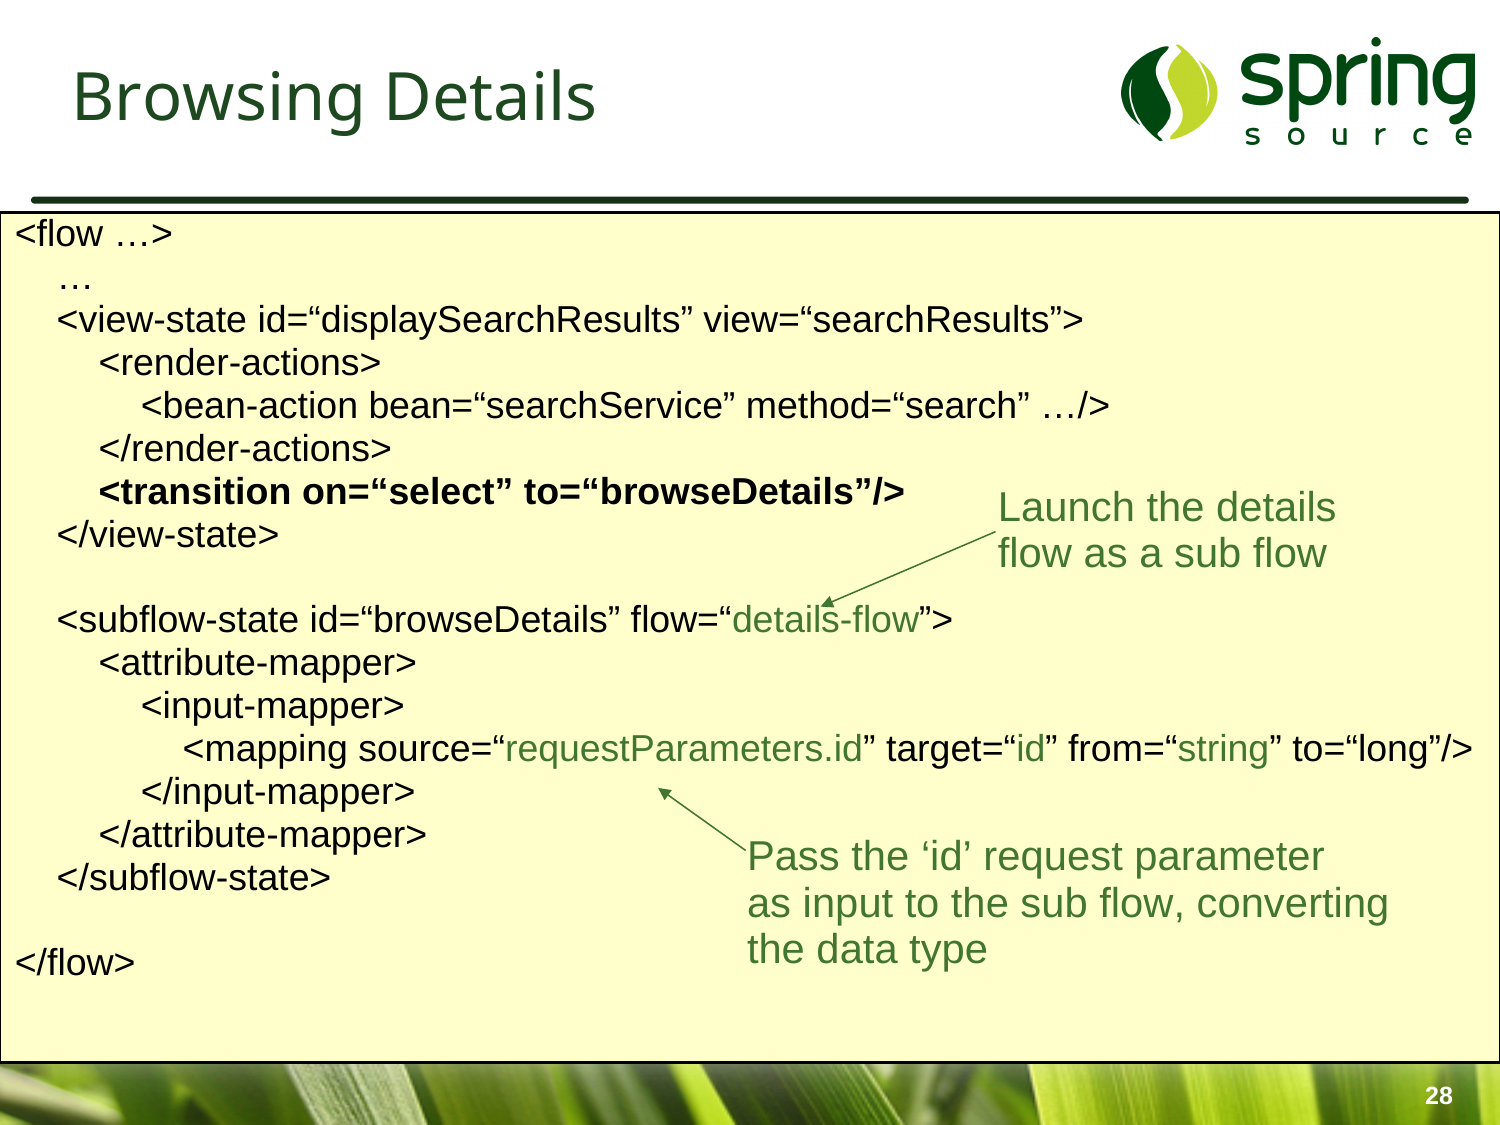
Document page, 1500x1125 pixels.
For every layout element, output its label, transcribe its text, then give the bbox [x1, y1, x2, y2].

text_box Launch the details flow as a sub flow [983, 475, 1352, 584]
text_box Pass the ‘id’ request parameter as input to the sub flow, converting the data type [732, 825, 1405, 981]
picture [1121, 37, 1475, 145]
text_box <flow …> … <view-state id=“displaySearchResults” view=“searchResults”> <render-actions> <bean-action bean=“searchService” method=“search” …/> </render-actions> <transition on=“select” to=“browseDetails”/> </view-state> <subflow-state id=“browseDetails” flow=“details-flow”> <attribute-mapper> <input-mapper> <mapping source=“requestParameters.id” target=“id” from=“string” to=“long”/> </input-mapper> </attribute-mapper> </subflow-state> </flow> [0, 212, 1500, 1063]
title Browsing Details [56, 13, 1089, 176]
picture [0, 1063, 1500, 1125]
